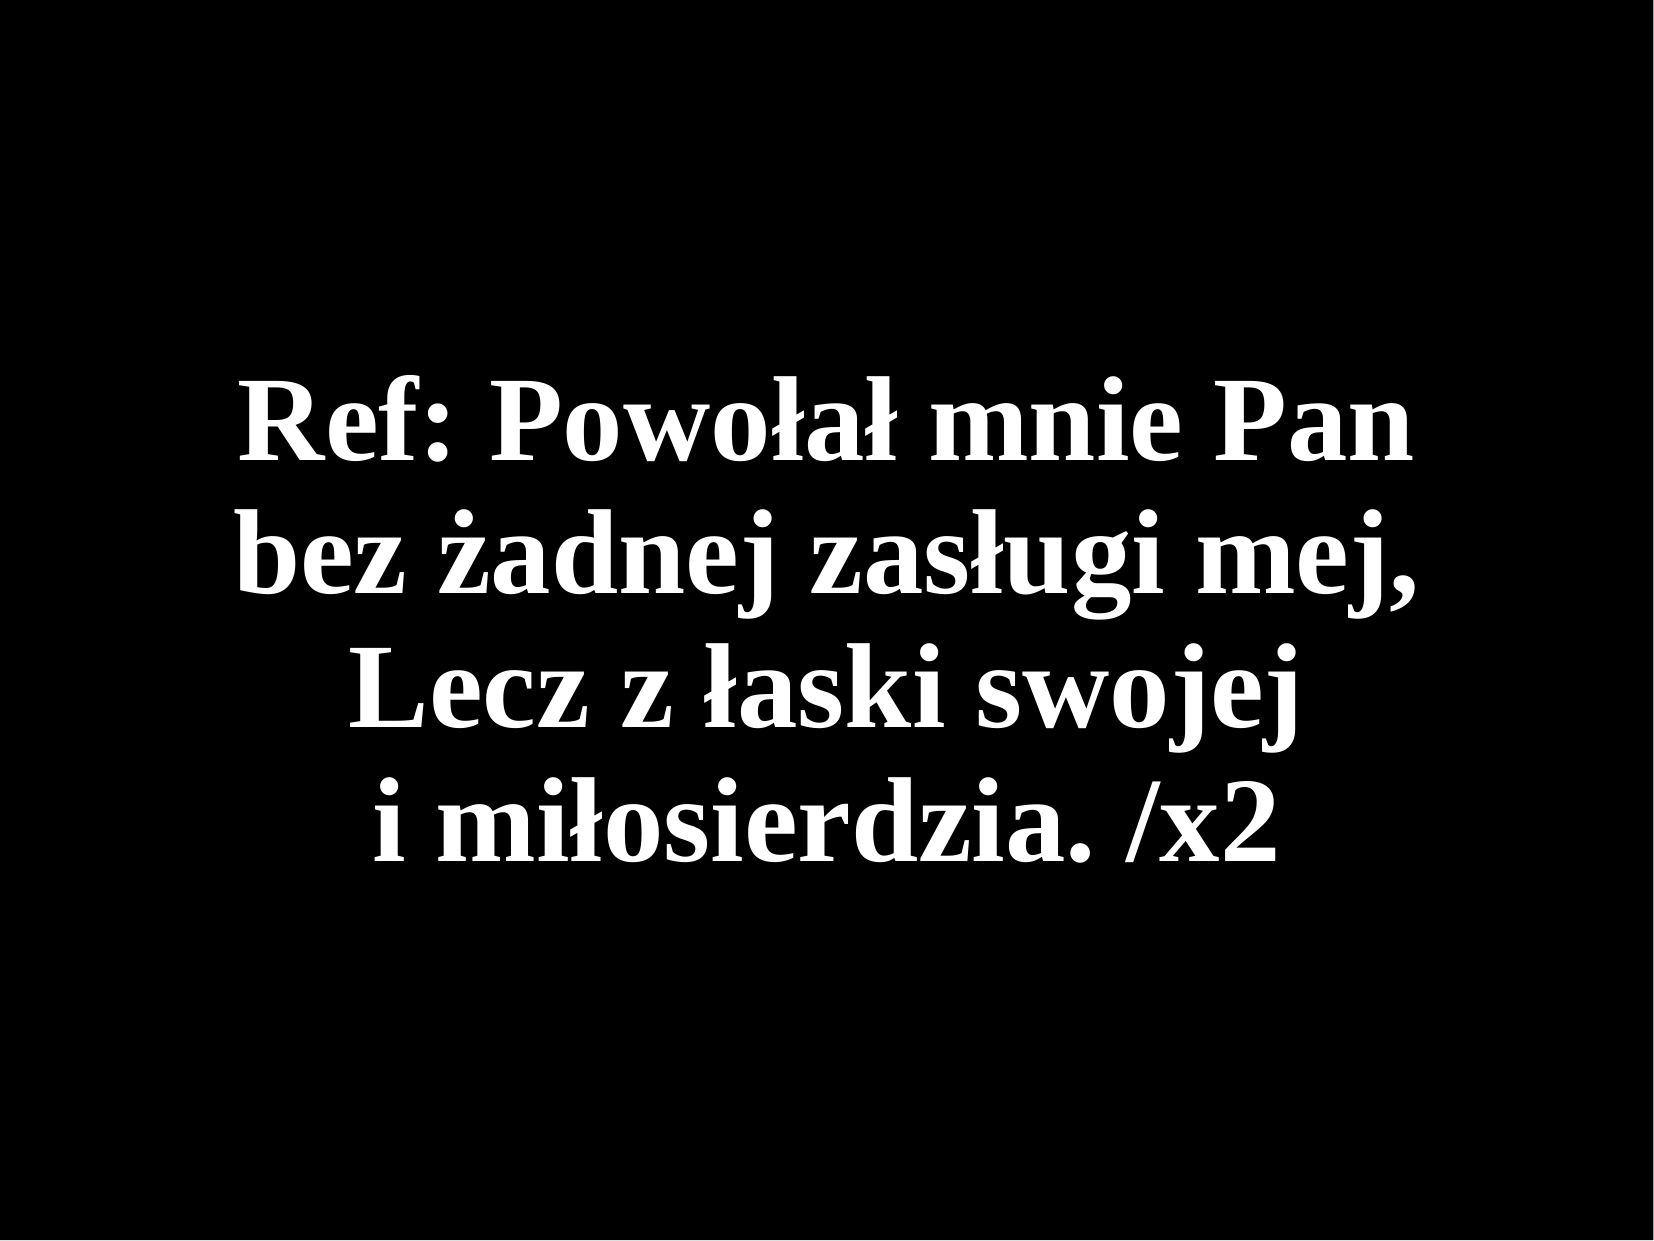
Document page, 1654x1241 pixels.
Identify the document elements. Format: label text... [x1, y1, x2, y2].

title Ref: Powołał mnie Pan bez żadnej zasługi mej, Lecz z łaski swojej i miłosierdzia. /x2 [0, 0, 1654, 1241]
